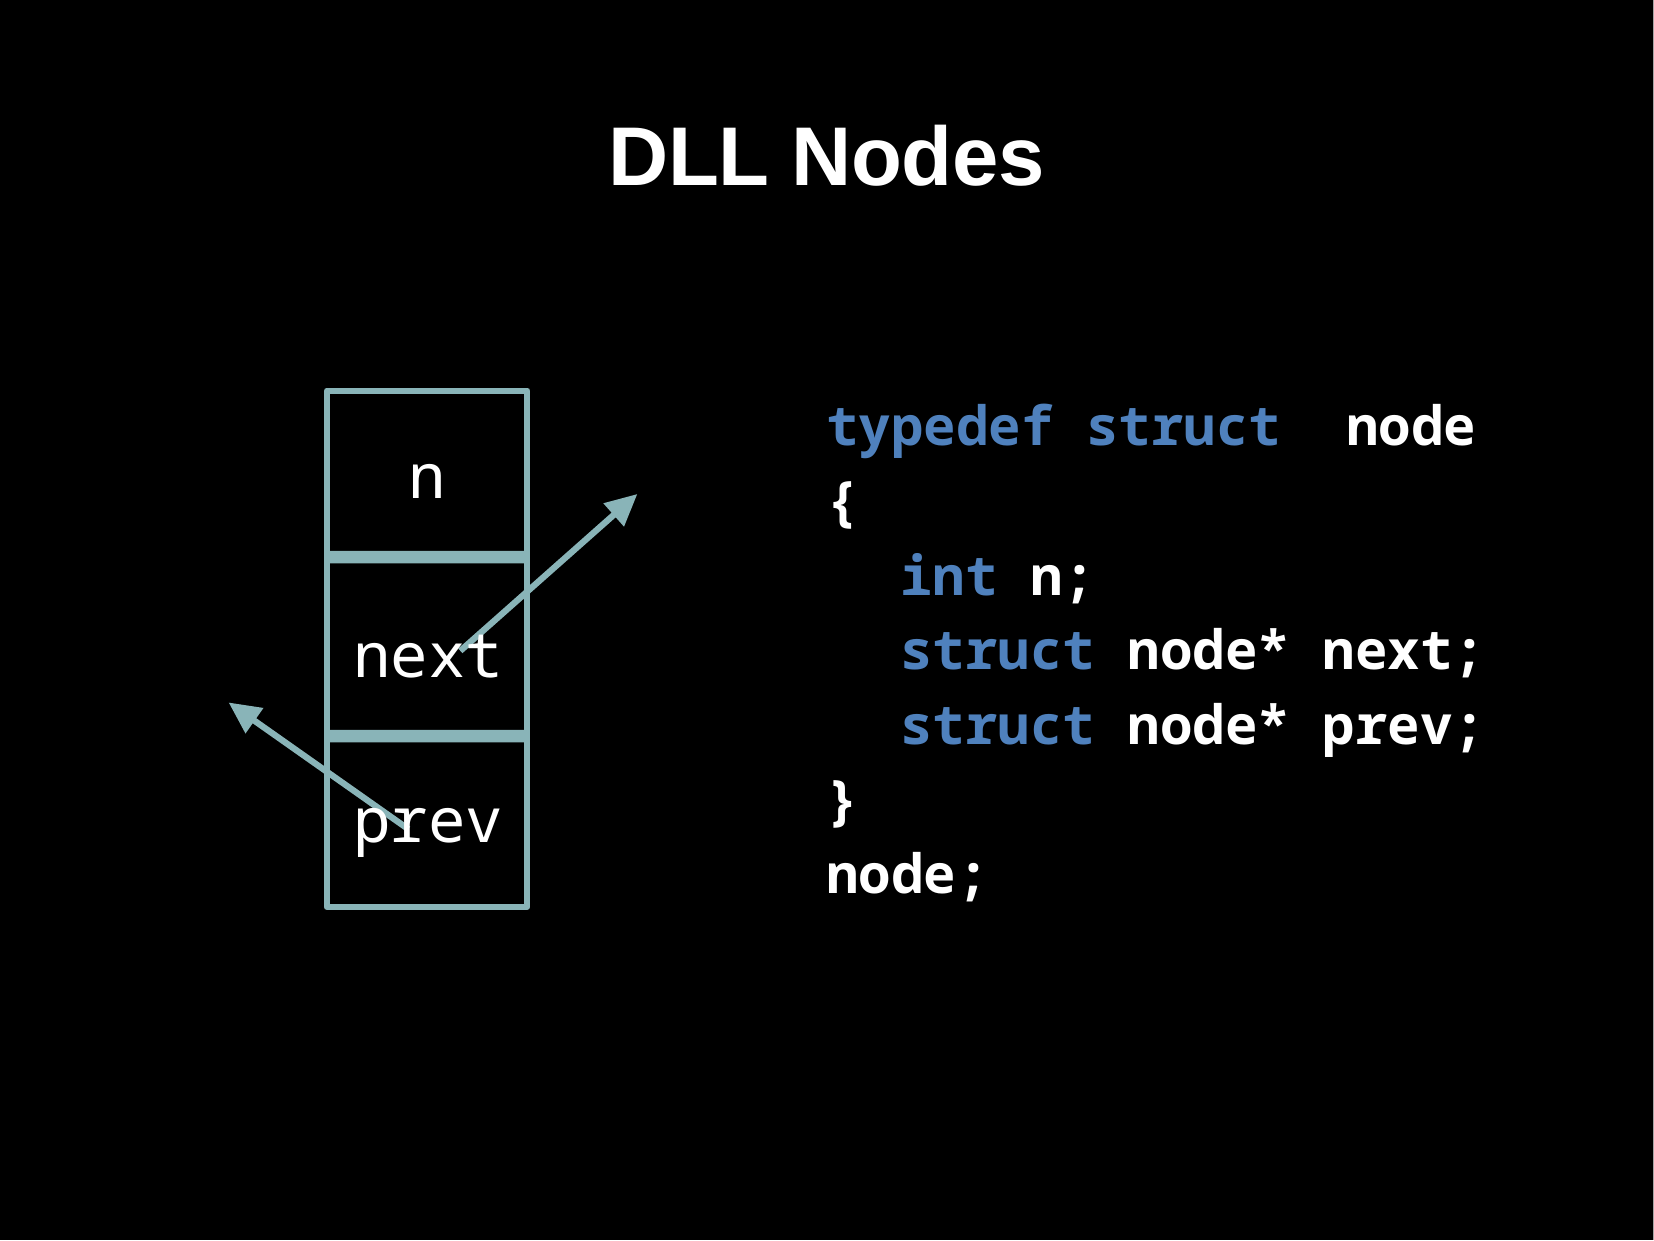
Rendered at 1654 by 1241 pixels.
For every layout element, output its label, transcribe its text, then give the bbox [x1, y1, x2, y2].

text_box prev [338, 765, 548, 861]
text_box DLL Nodes [109, 46, 1545, 278]
text_box typedef struct node { int n; struct node* next; struct node* prev; } node; [811, 390, 1509, 981]
text_box next [338, 600, 548, 695]
text_box n [393, 421, 488, 516]
